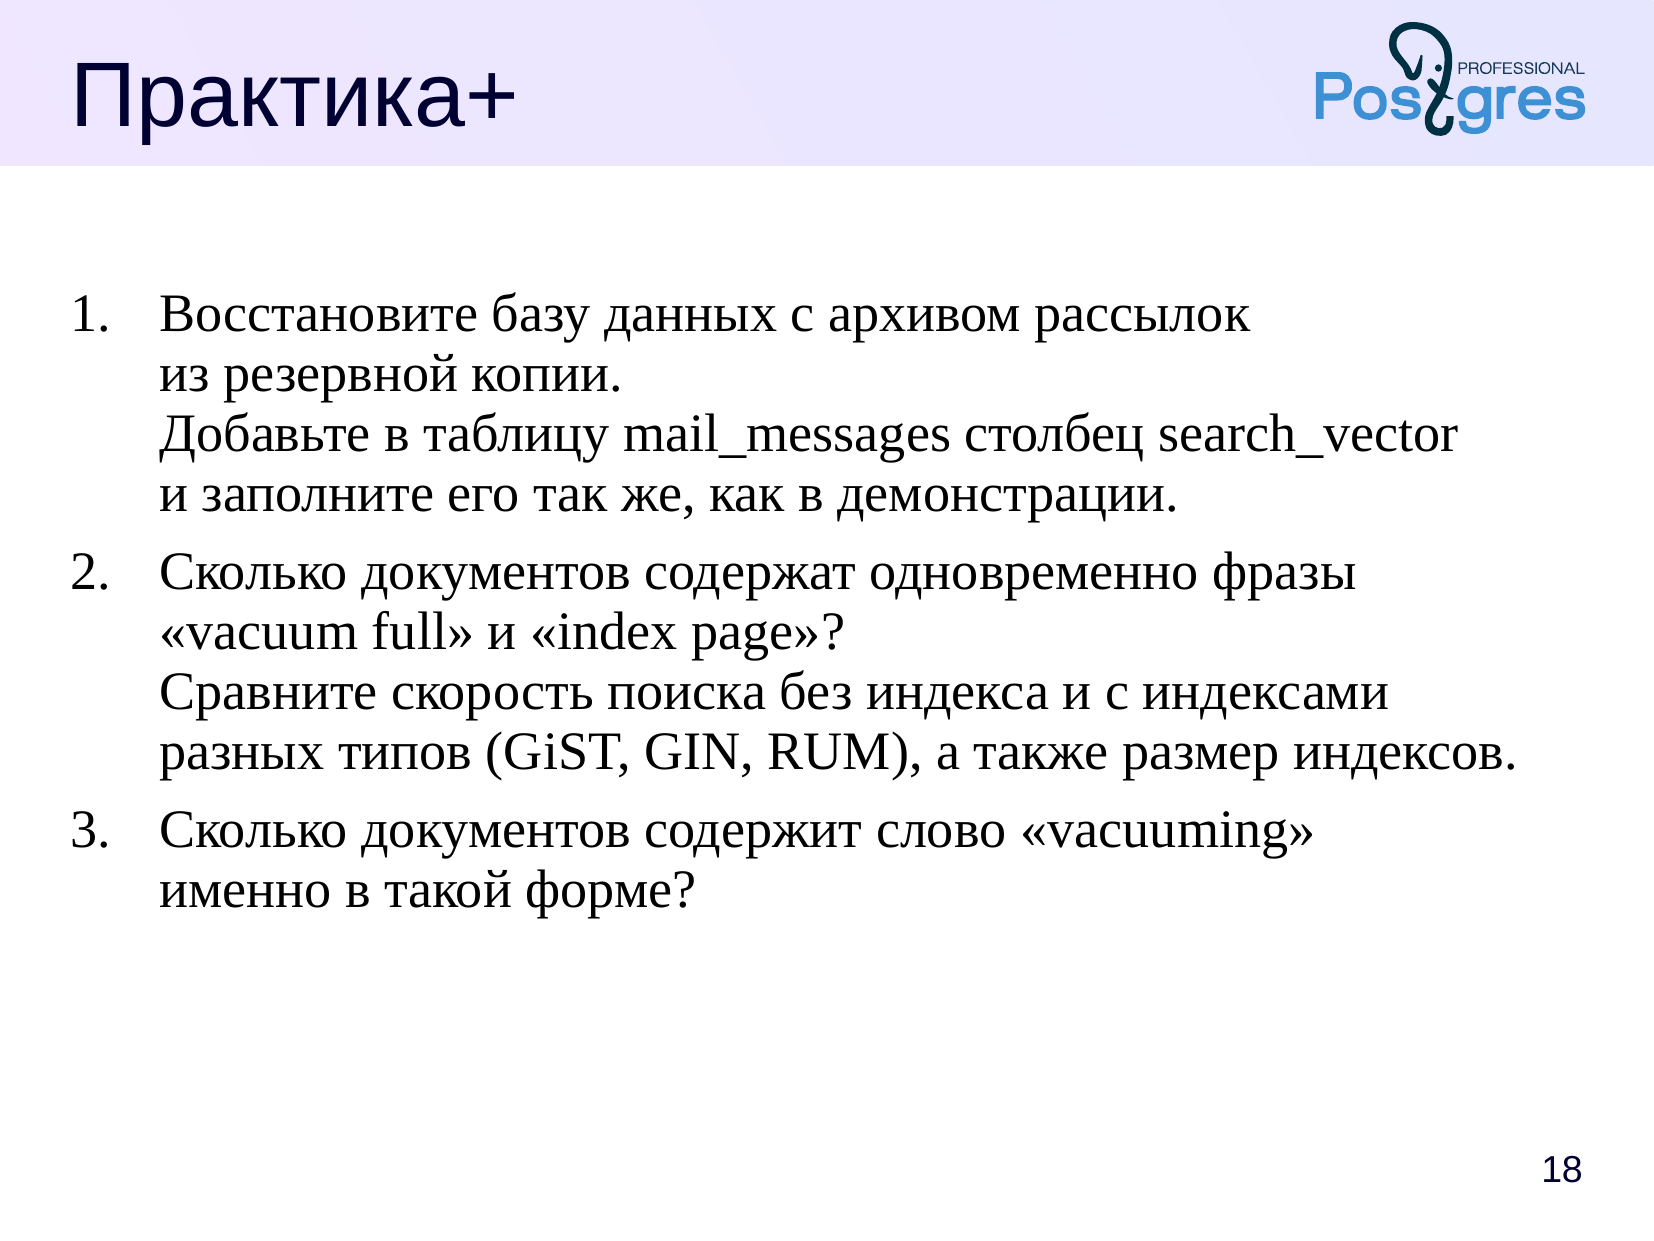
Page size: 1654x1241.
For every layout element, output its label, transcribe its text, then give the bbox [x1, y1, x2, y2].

list Восстановите базу данных с архивом рассылок из резервной копии. Добавьте в таблицу mail_messages столбец search_vector и заполните его так же, как в демонстрации. Сколько документов содержат одновременно фразы «vacuum full» и «index page»? Сравните скорость поиска без индекса и с индексами разных типов (GiST, GIN, RUM), а также размер индексов. Сколько документов содержит слово «vacuuming» именно в такой форме? [70, 283, 1583, 1134]
title Практика+ [70, 43, 1241, 147]
